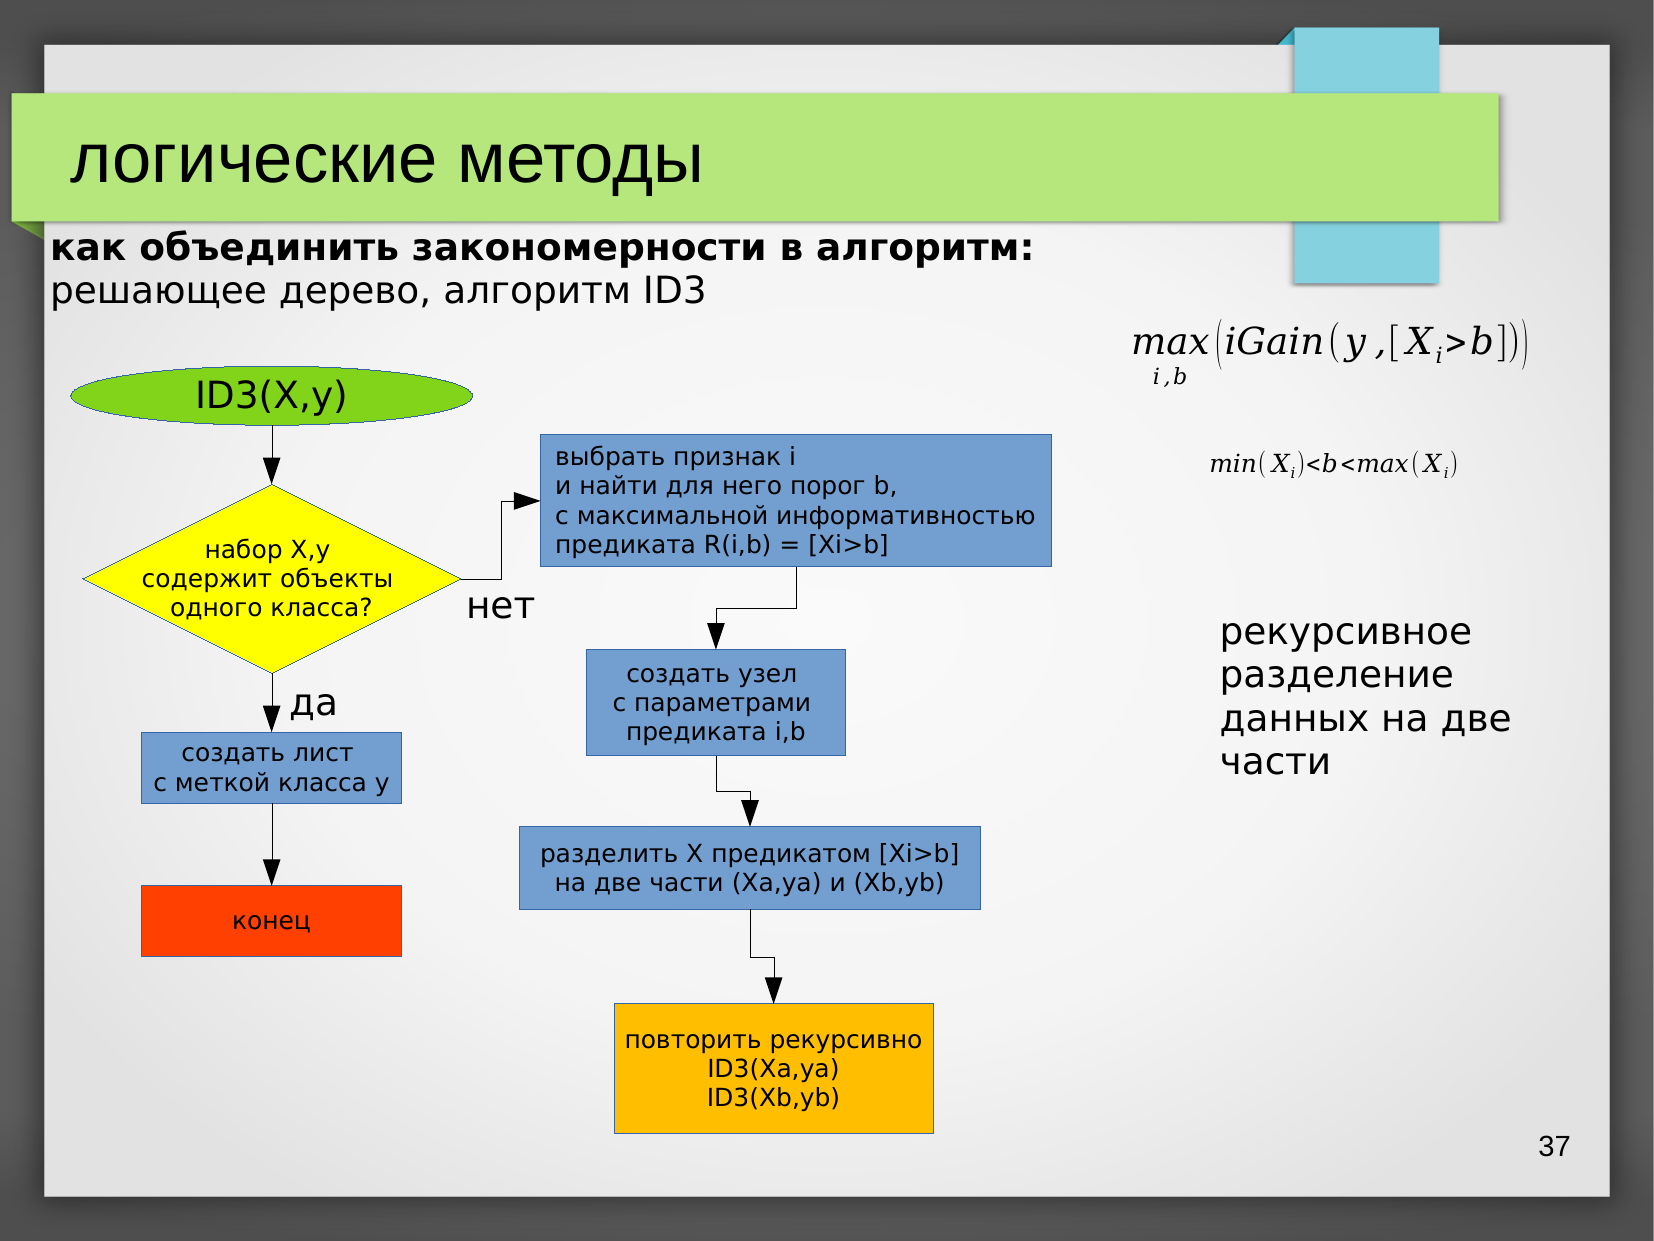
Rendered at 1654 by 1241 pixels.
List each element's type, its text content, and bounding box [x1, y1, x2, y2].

text_box разделить X предикатом [Xi>b] на две части (Xa,ya) и (Xb,yb) [519, 826, 981, 910]
text_box конец [141, 885, 402, 957]
picture [0, 0, 1654, 1241]
text_box создать узел с параметрами предиката i,b [586, 649, 846, 756]
text_box повторить рекурсивно ID3(Xa,ya) ID3(Xb,yb) [614, 1003, 934, 1134]
text_box ID3(X,y) [70, 366, 473, 426]
text_box рекурсивное разделение данных на две части [1204, 602, 1536, 792]
text_box набор X,y содержит объекты одного класса? [82, 484, 461, 674]
text_box выбрать признак i и найти для него порог b, с максимальной информативностью предиката R(i,b) = [Xi>b] [540, 434, 1052, 567]
text_box создать лист с меткой класса y [141, 732, 402, 804]
chart [1203, 448, 1465, 483]
title логические методы [70, 118, 1205, 199]
text_box как объединить закономерности в алгоритм: решающее дерево, алгоритм ID3 [35, 218, 1193, 321]
chart [1124, 317, 1536, 390]
